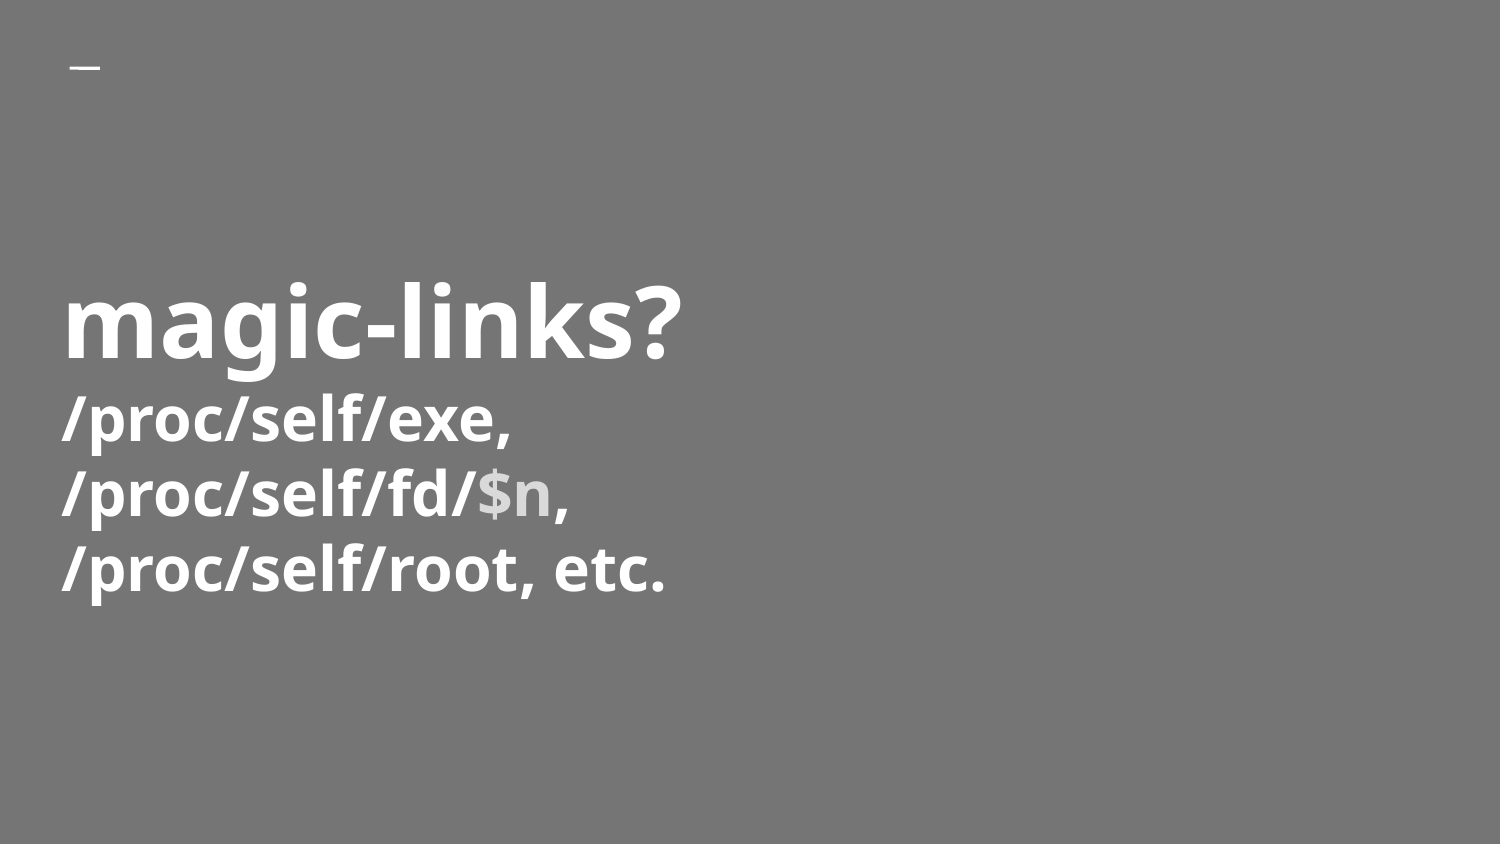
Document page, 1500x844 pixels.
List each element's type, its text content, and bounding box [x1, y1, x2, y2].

title magic-links? /proc/self/exe, /proc/self/fd/$n, /proc/self/root, etc. [46, 116, 1071, 746]
